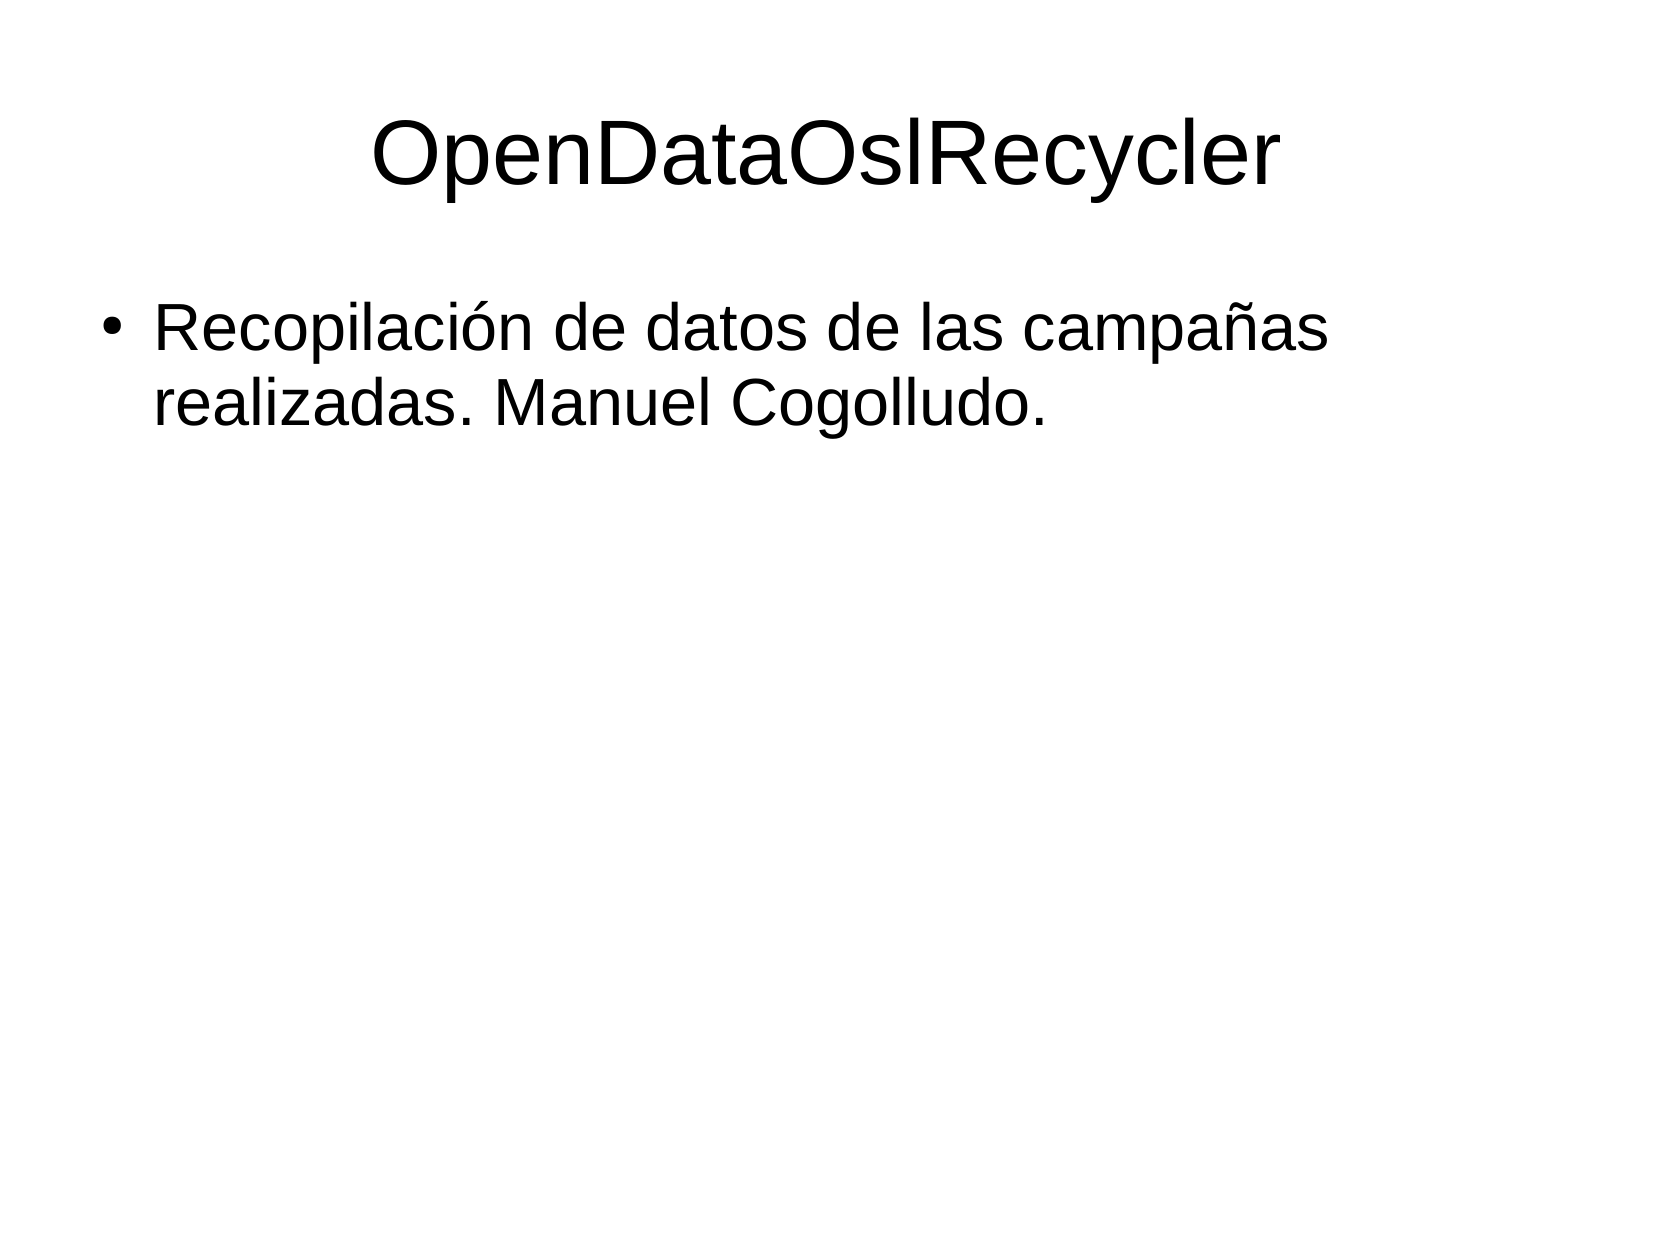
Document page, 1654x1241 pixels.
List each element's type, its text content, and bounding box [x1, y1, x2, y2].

title OpenDataOslRecycler [82, 49, 1571, 257]
list Recopilación de datos de las campañas realizadas. Manuel Cogolludo. [82, 290, 1538, 1010]
